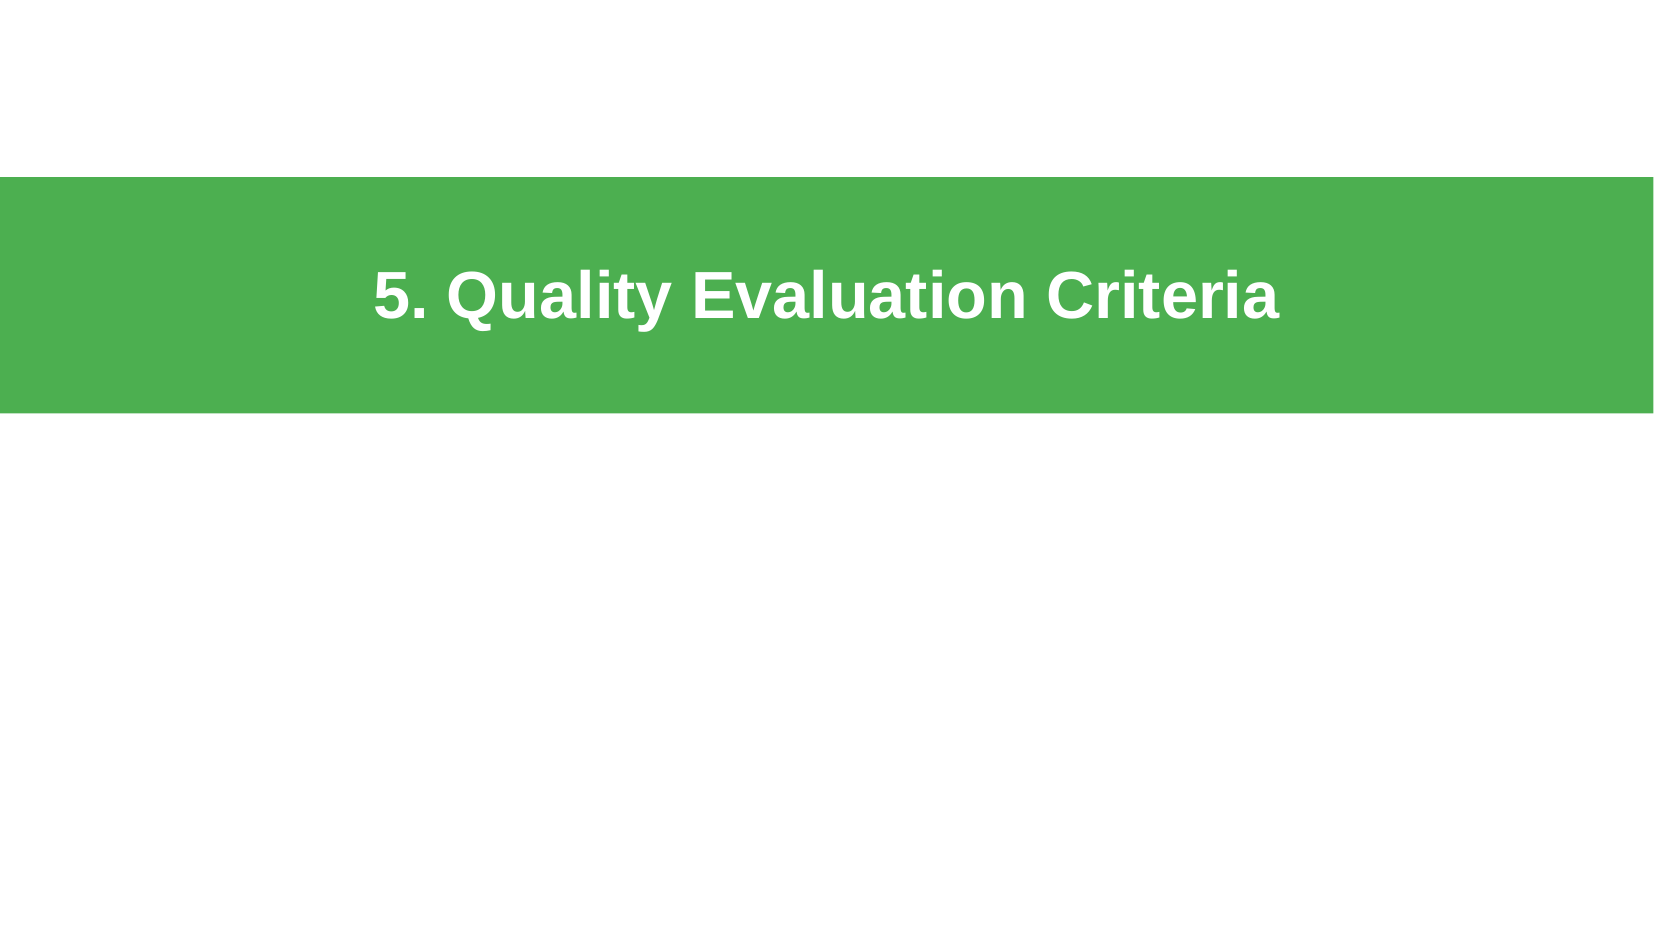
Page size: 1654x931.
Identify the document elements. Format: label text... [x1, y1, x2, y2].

title 5. Quality Evaluation Criteria [0, 177, 1654, 414]
